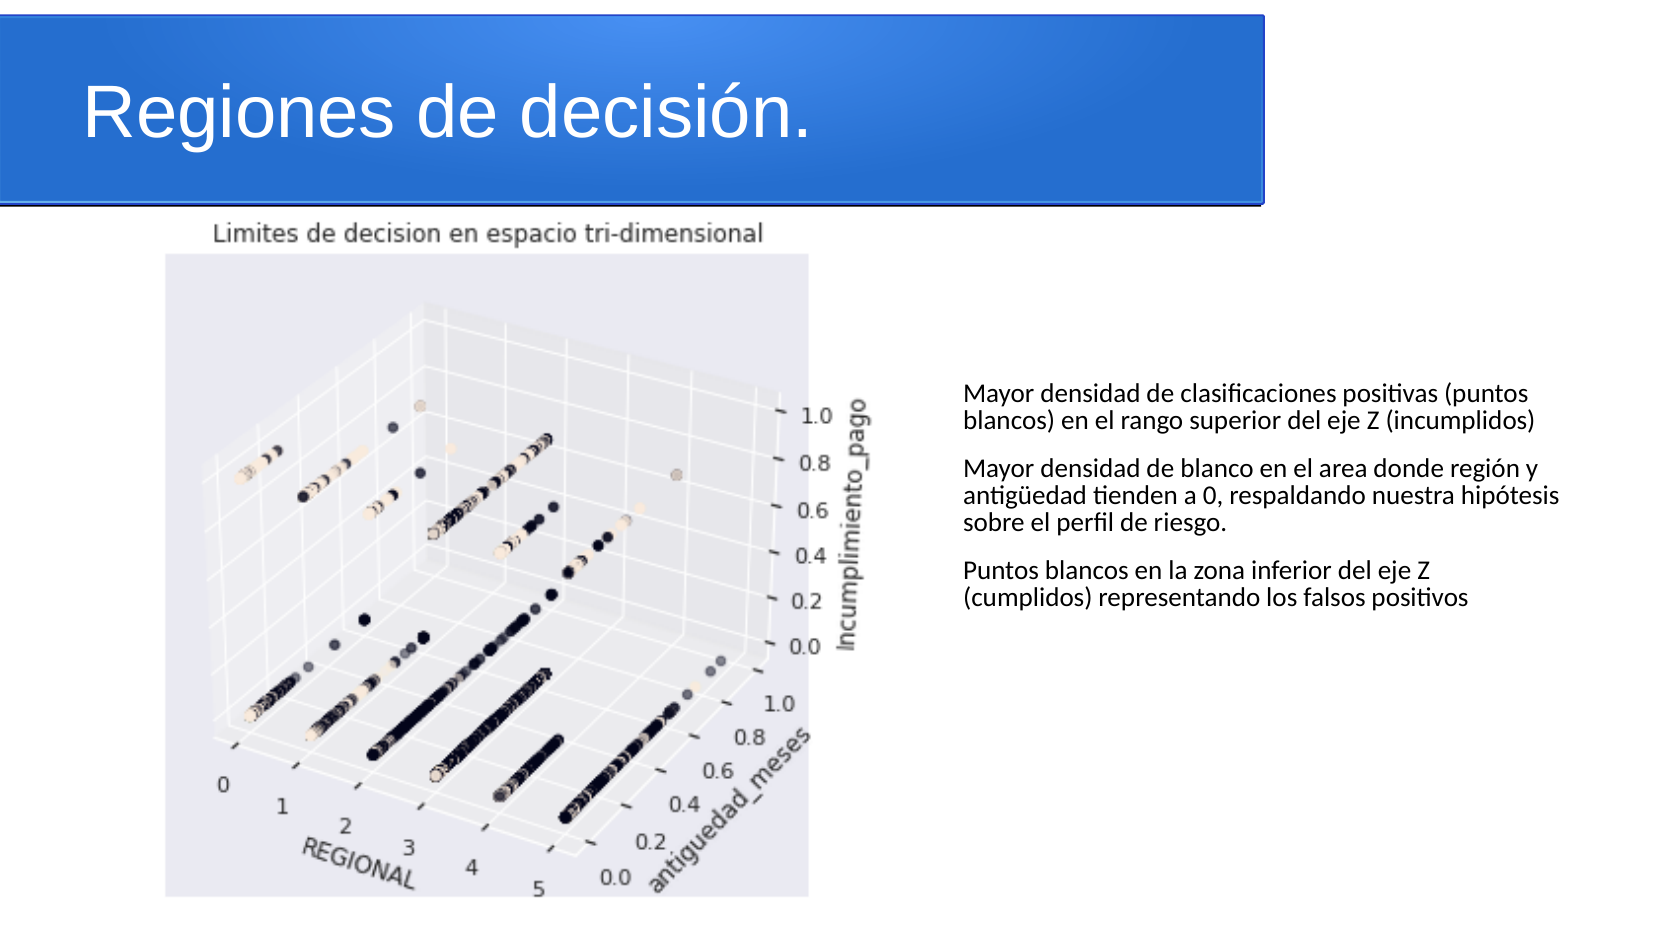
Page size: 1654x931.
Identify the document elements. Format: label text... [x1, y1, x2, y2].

title Regiones de decisión. [82, 35, 1235, 189]
text_box Mayor densidad de clasificaciones positivas (puntos blancos) en el rango superior del eje Z (incumplidos) Mayor densidad de blanco en el area donde región y antigüedad tienden a 0, respaldando nuestra hipótesis sobre el perfil de riesgo. Puntos blancos en la zona inferior del eje Z (cumplidos) representando los falsos positivos [948, 375, 1576, 621]
picture [152, 209, 886, 916]
